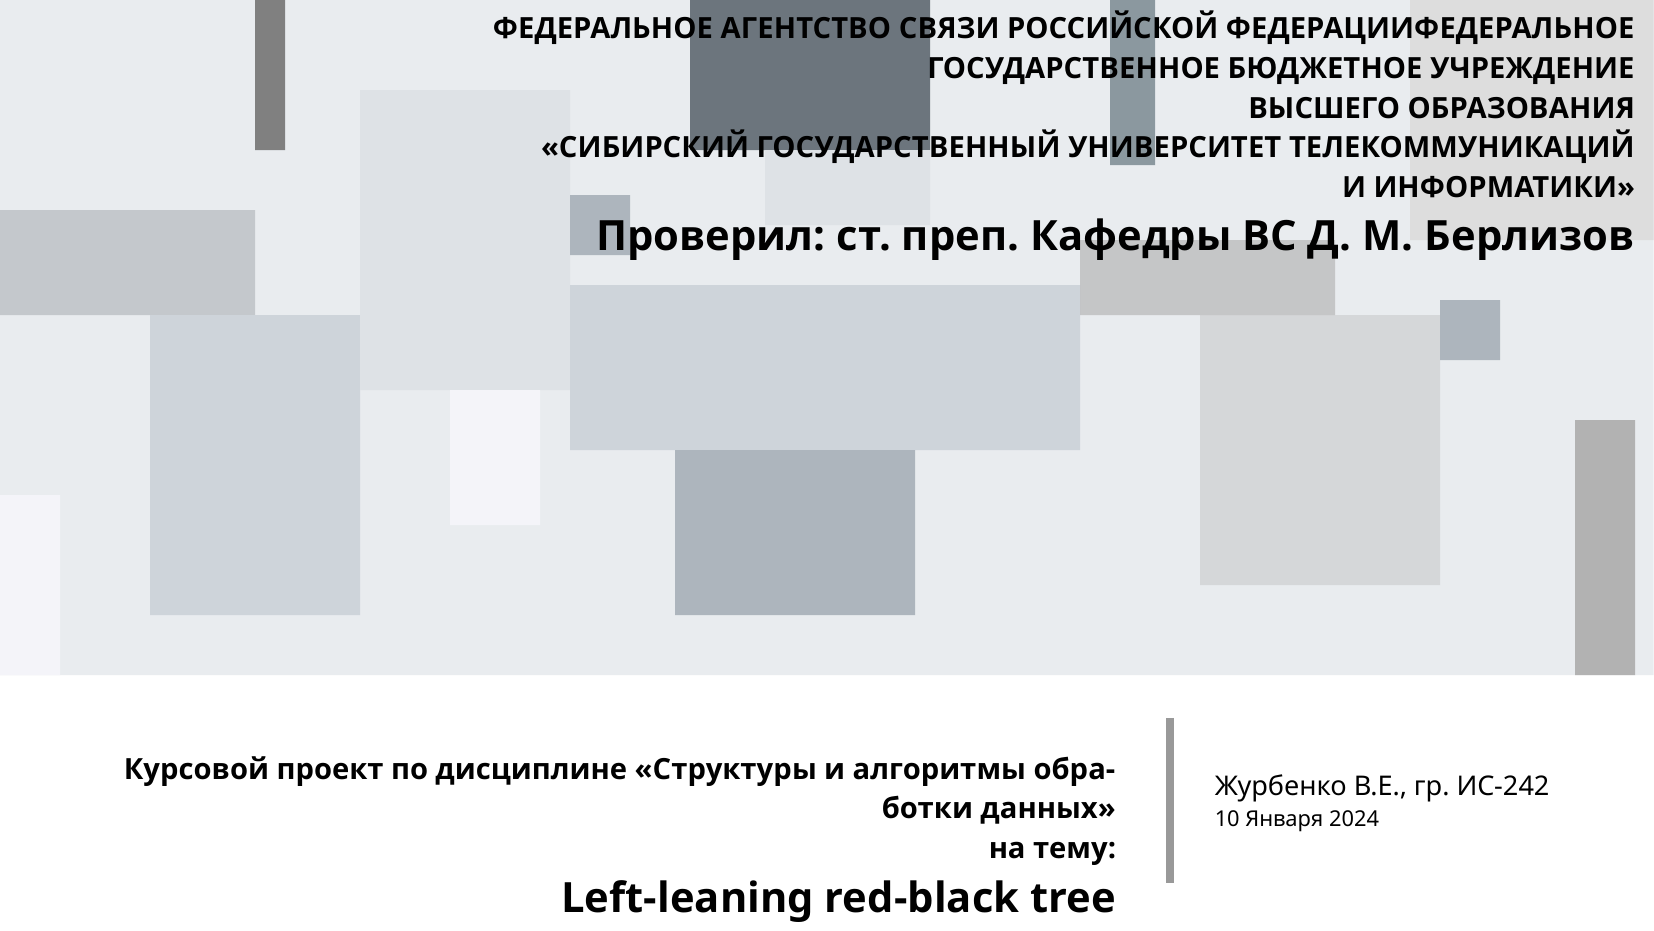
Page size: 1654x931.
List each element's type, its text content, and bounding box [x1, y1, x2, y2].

text_box ФЕДЕРАЛЬНОЕ АГЕНТСТВО СВЯЗИ РОССИЙСКОЙ ФЕДЕРАЦИИФЕДЕРАЛЬНОЕ ГОСУДАРСТВЕННОЕ БЮДЖЕТНОЕ УЧРЕЖДЕНИЕ ВЫСШЕГО ОБРАЗОВАНИЯ «СИБИРСКИЙ ГОСУДАРСТВЕННЫЙ УНИВЕРСИТЕТ ТЕЛЕКОММУНИКАЦИЙ И ИНФОРМАТИКИ» Проверил: ст. преп. Кафедры ВС Д. М. Берлизов [262, 0, 1651, 526]
text_box Журбенко В.Е., гр. ИС-242 10 Января 2024 [1200, 759, 1613, 863]
text_box Курсовой проект по дисциплине «Структуры и алгоритмы обра- ботки данных» на тему: Left-leaning red-black tree [0, 740, 1131, 907]
